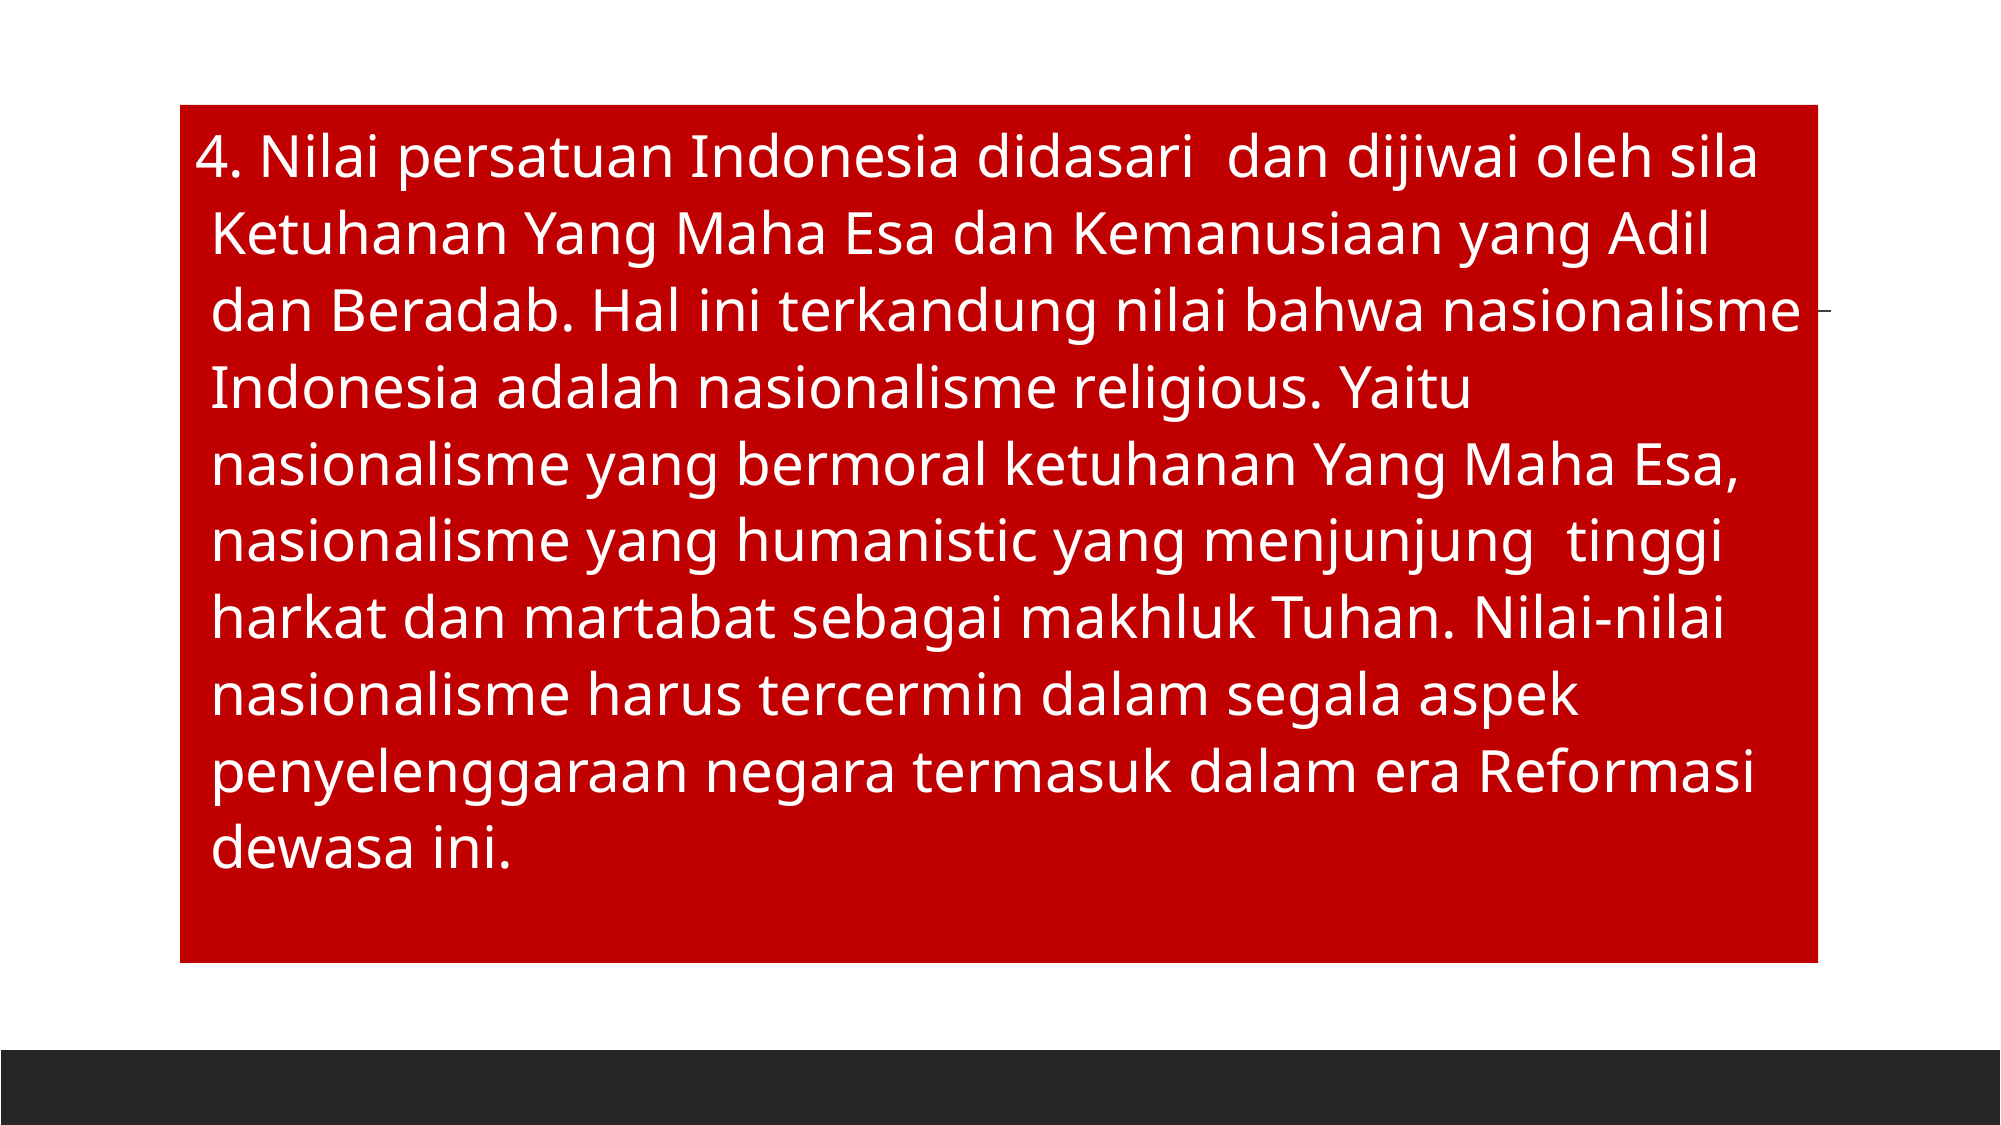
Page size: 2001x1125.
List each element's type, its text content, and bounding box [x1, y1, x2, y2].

list 4. Nilai persatuan Indonesia didasari dan dijiwai oleh sila Ketuhanan Yang Maha Esa dan Kemanusiaan yang Adil dan Beradab. Hal ini terkandung nilai bahwa nasionalisme Indonesia adalah nasionalisme religious. Yaitu nasionalisme yang bermoral ketuhanan Yang Maha Esa, nasionalisme yang humanistic yang menjunjung tinggi harkat dan martabat sebagai makhluk Tuhan. Nilai-nilai nasionalisme harus tercermin dalam segala aspek penyelenggaraan negara termasuk dalam era Reformasi dewasa ini. [180, 104, 1819, 963]
